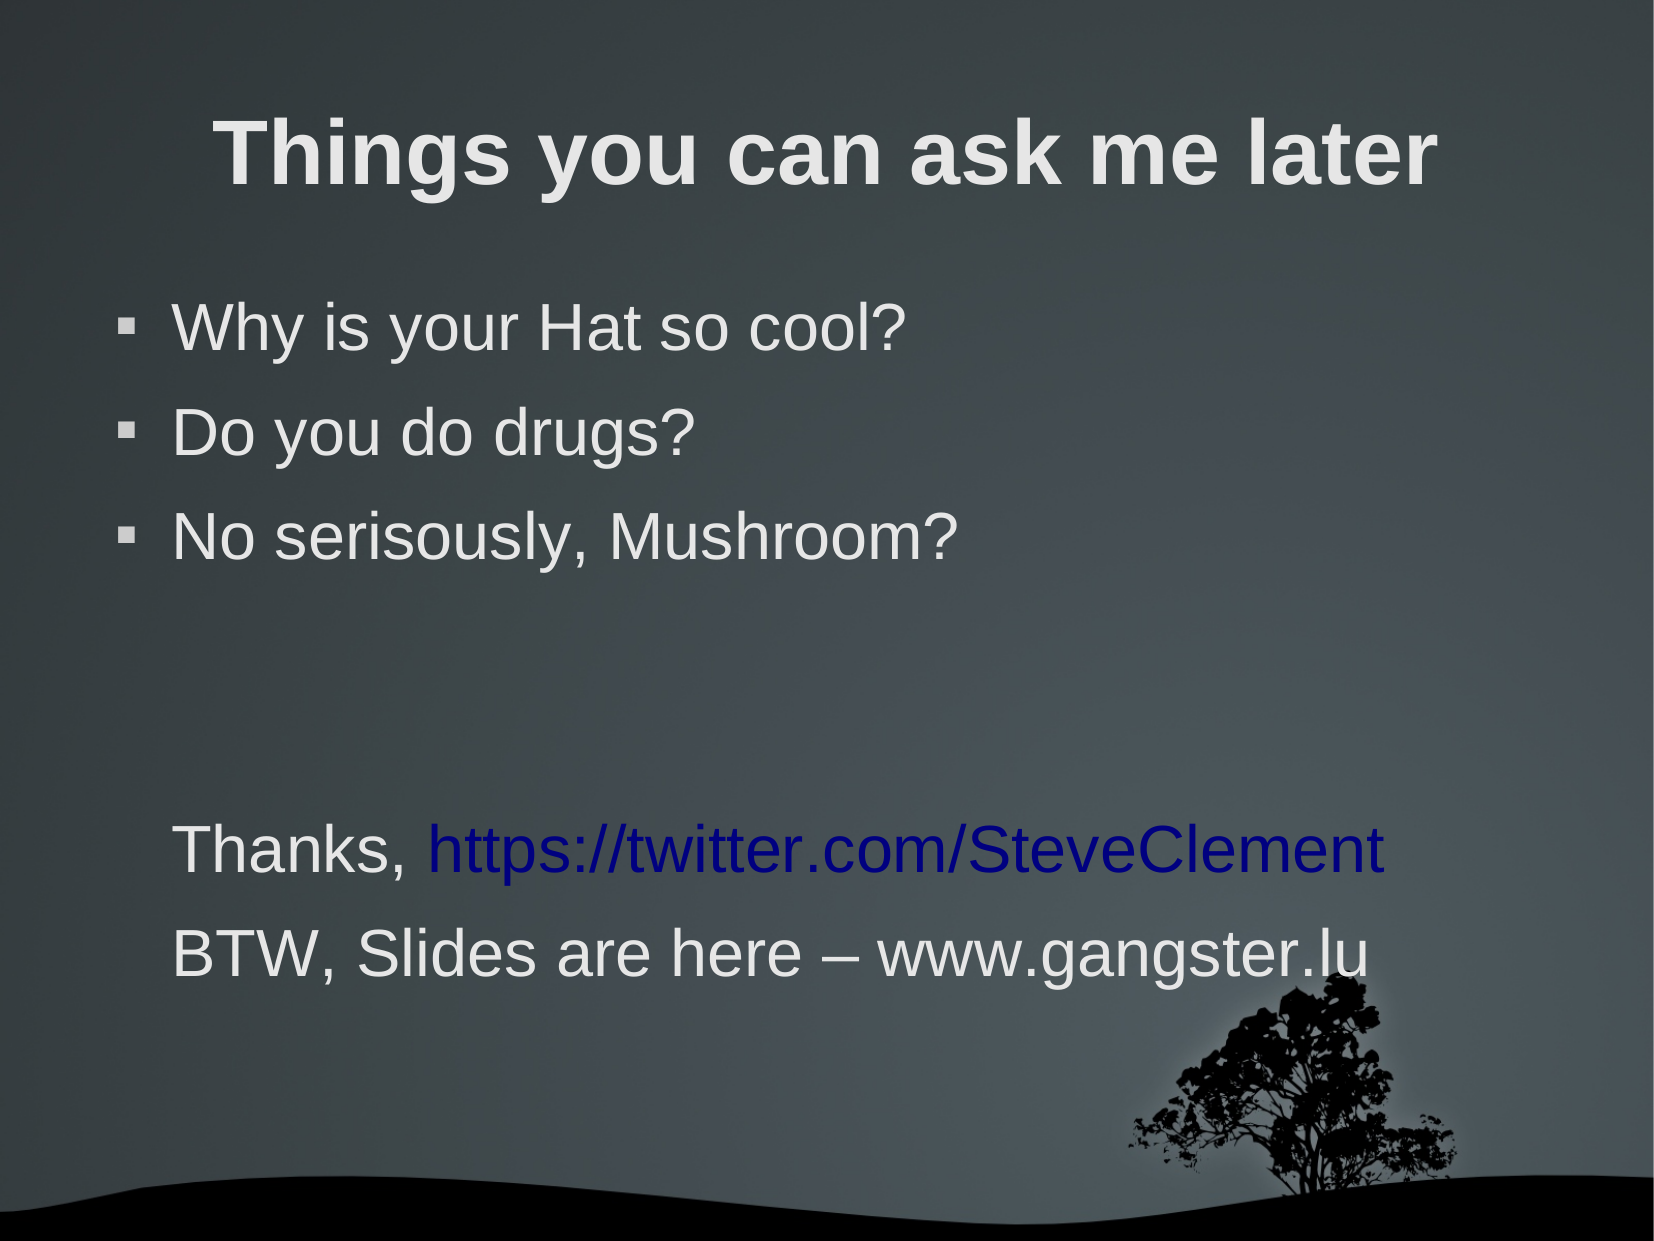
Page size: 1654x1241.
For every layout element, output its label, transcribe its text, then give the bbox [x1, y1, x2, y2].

picture [0, 0, 1654, 1241]
title Things you can ask me later [82, 49, 1571, 257]
list Why is your Hat so cool? Do you do drugs? No serisously, Mushroom? Thanks, https://twitter.com/SteveClement BTW, Slides are here – www.gangster.lu [82, 290, 1571, 1182]
